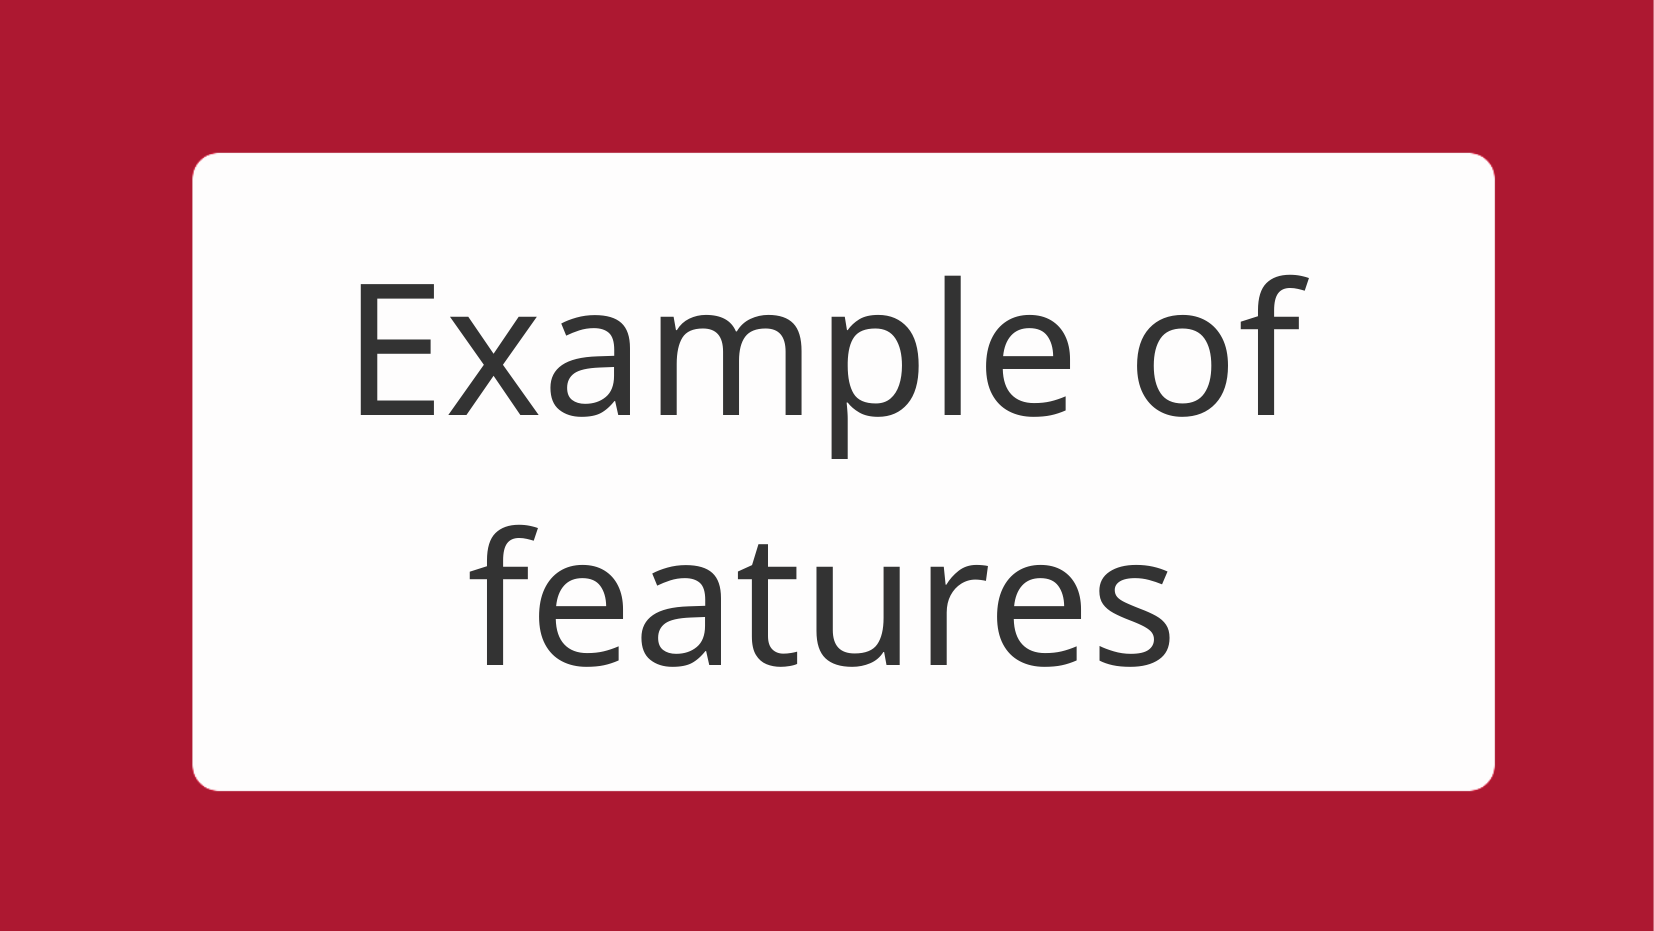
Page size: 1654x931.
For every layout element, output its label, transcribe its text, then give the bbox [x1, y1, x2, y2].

title Example of features [64, 60, 1582, 879]
picture [0, 0, 1654, 931]
